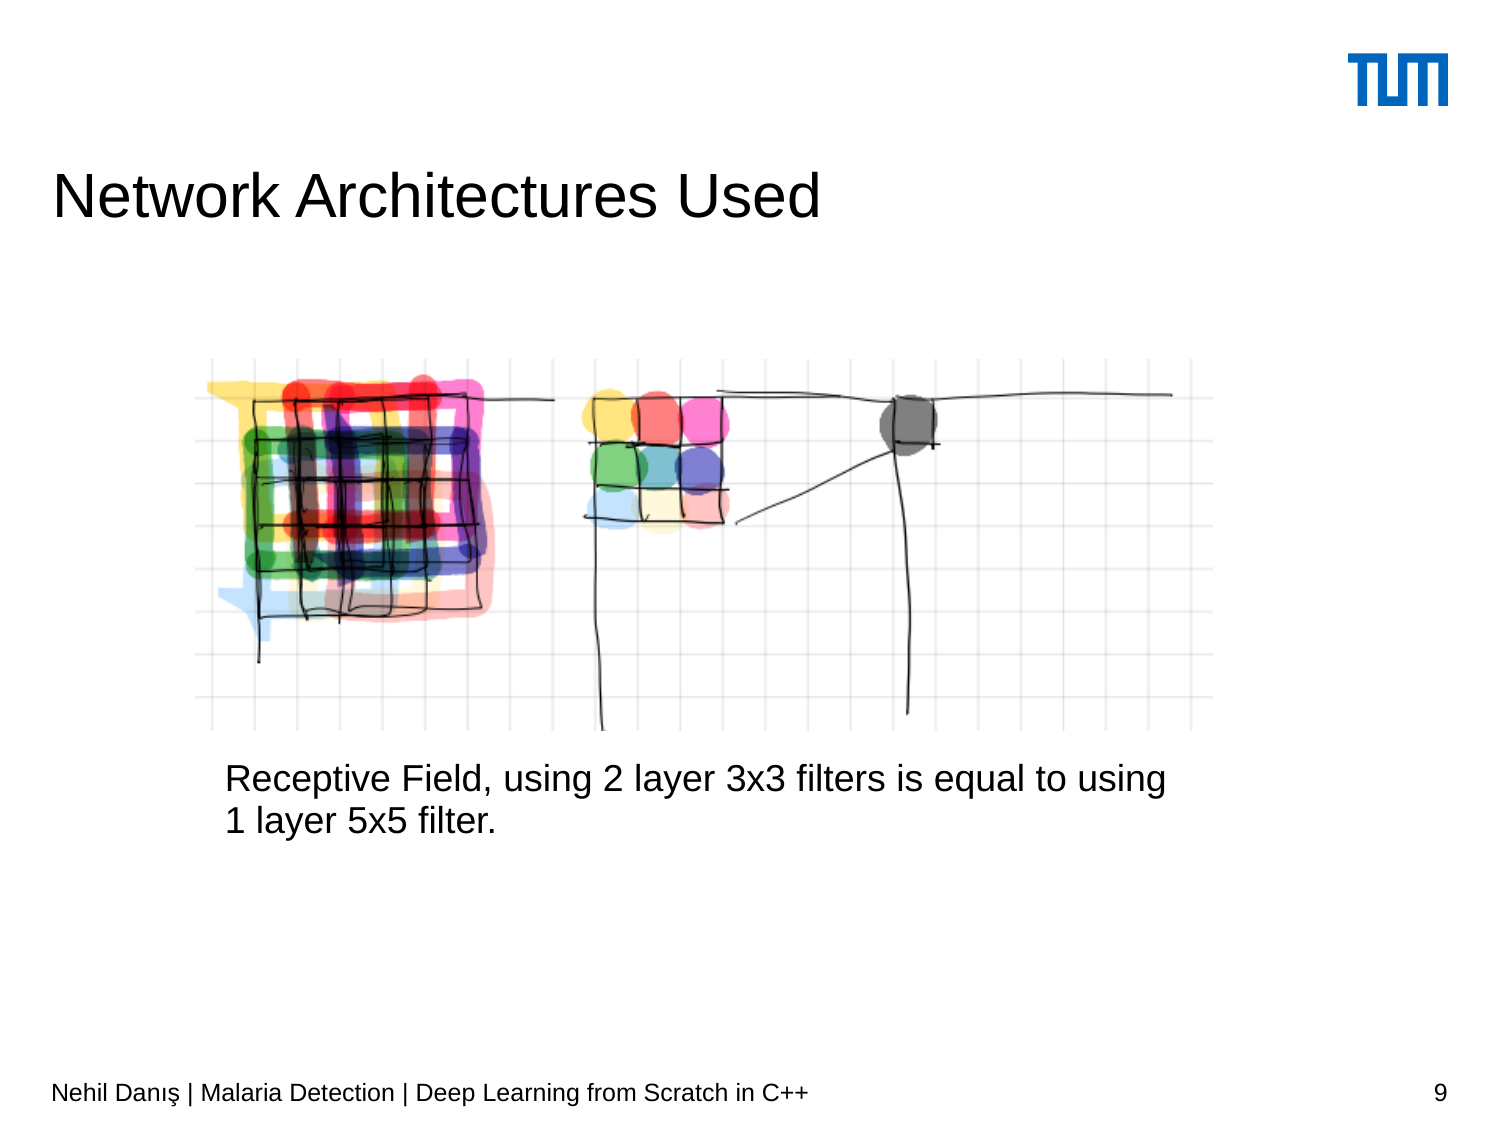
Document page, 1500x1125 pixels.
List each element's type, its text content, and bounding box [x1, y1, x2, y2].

picture [195, 359, 1213, 731]
slide_number <number> [1112, 1061, 1448, 1122]
text_box Receptive Field, using 2 layer 3x3 filters is equal to using 1 layer 5x5 filter. [210, 750, 1186, 849]
footer Nehil Danış | Malaria Detection | Deep Learning from Scratch in C++ [51, 1061, 1112, 1122]
title Network Architectures Used [52, 163, 1449, 231]
